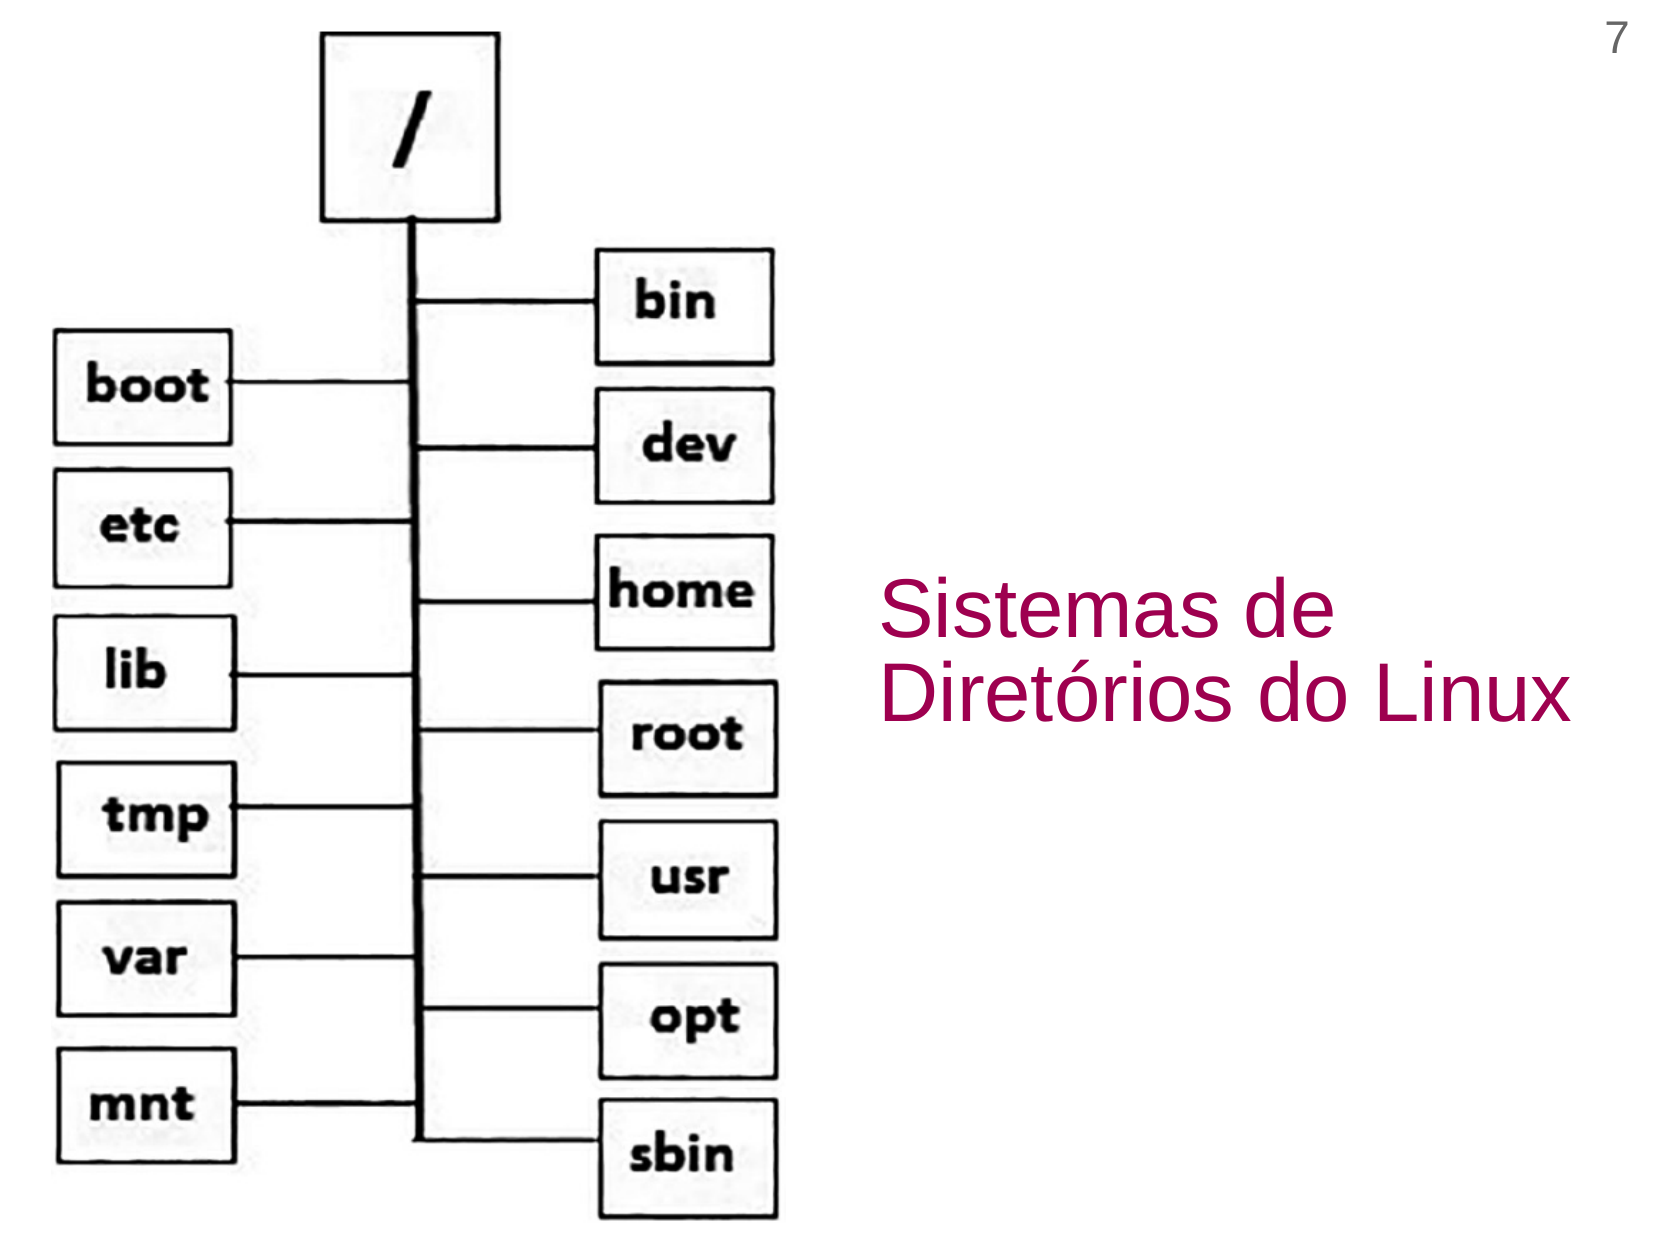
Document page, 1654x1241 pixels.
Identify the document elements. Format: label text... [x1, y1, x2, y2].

picture [51, 29, 786, 1225]
title Sistemas de Diretórios do Linux [878, 570, 1588, 739]
